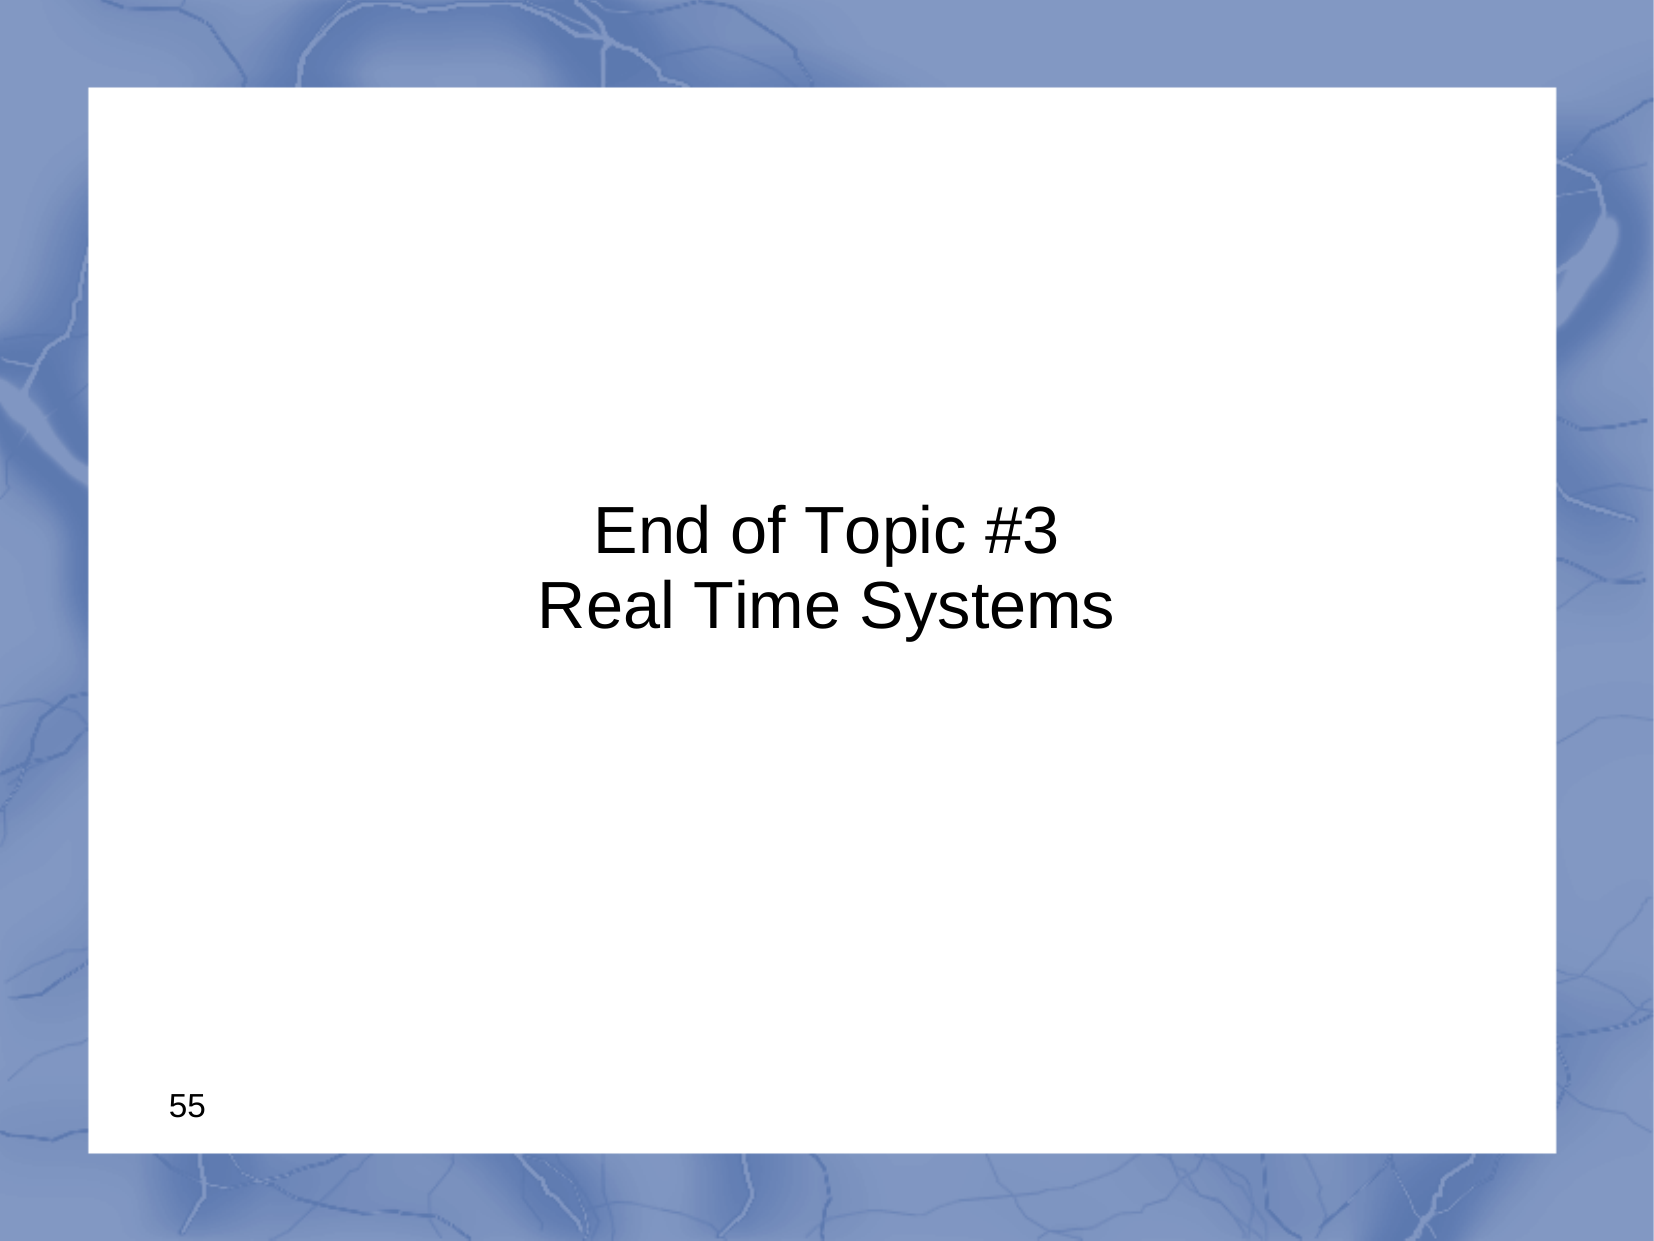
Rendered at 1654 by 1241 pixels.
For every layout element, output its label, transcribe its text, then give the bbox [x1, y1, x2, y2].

picture [0, 0, 1654, 1241]
subtitle End of Topic #3 Real Time Systems [118, 492, 1536, 643]
